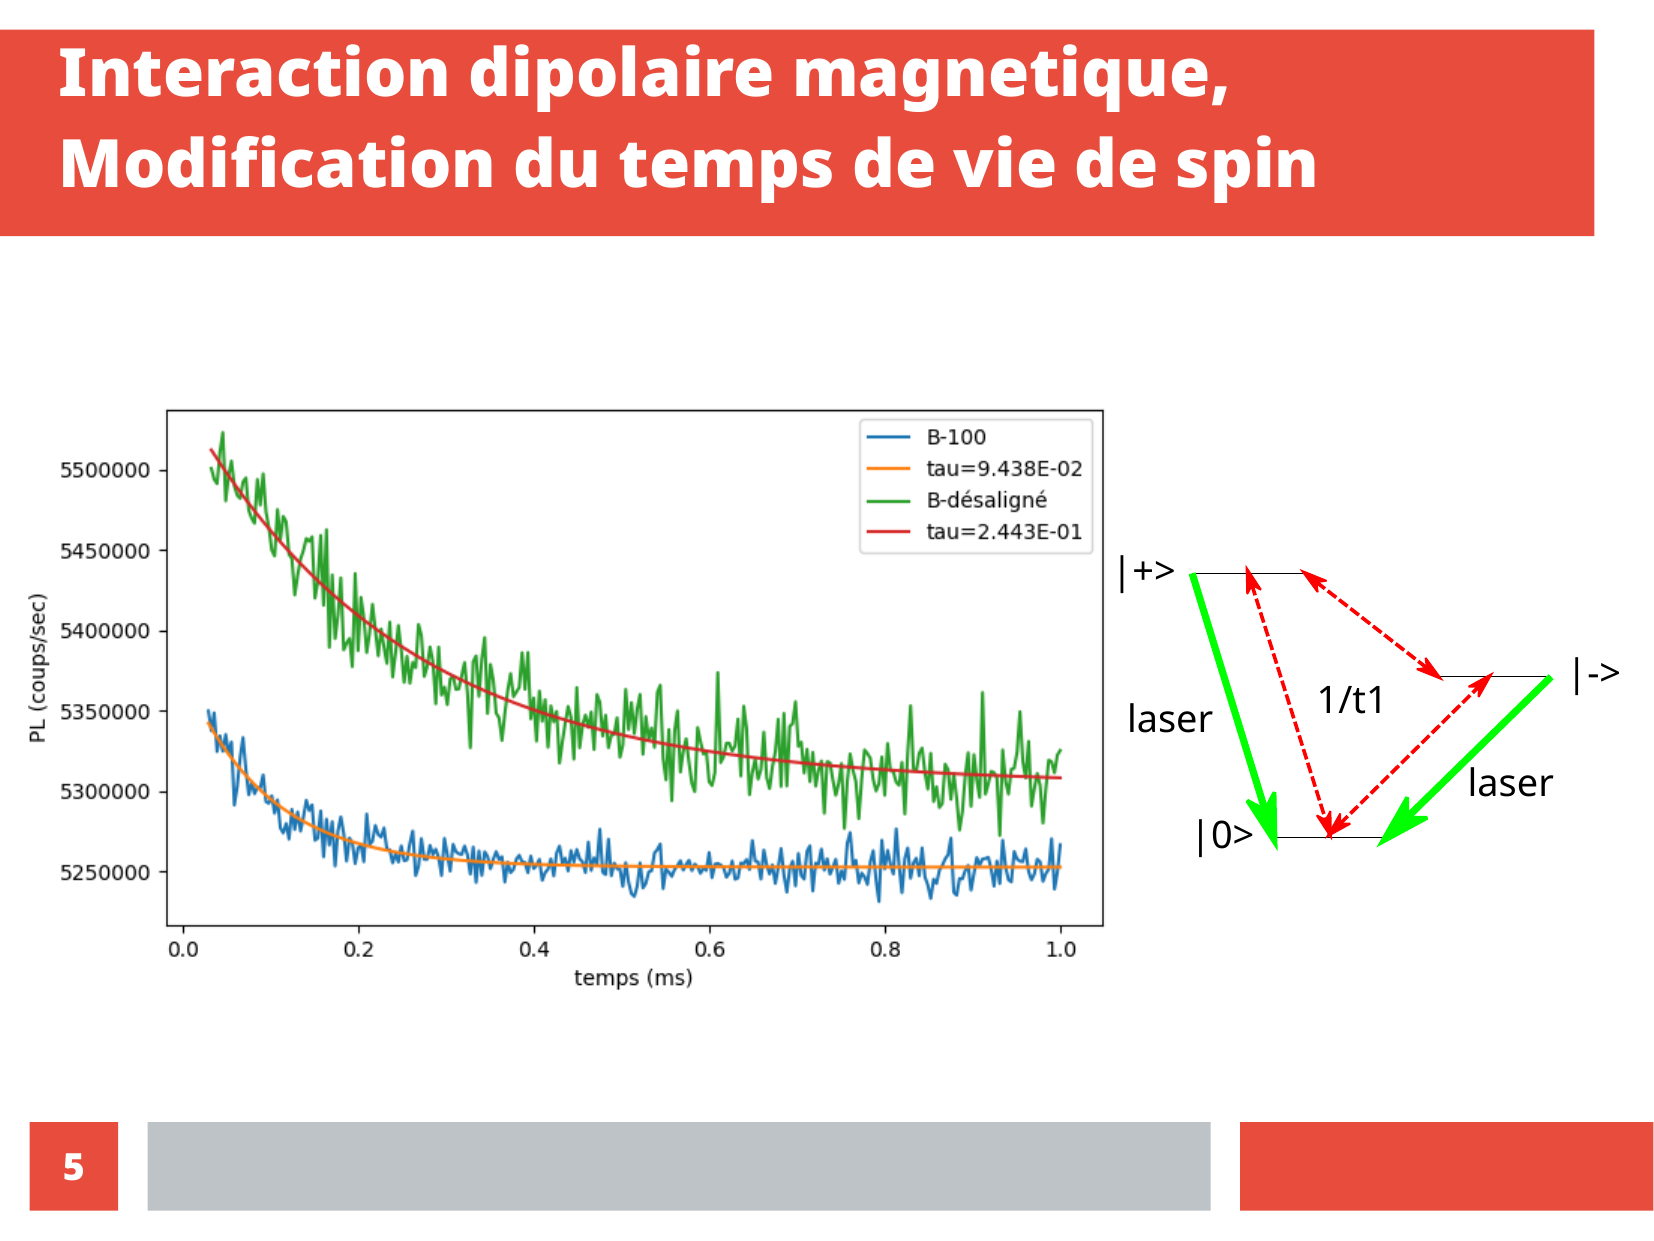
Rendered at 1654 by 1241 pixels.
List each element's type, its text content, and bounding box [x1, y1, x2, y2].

title Interaction dipolaire magnetique, Modification du temps de vie de spin [59, 59, 1595, 207]
picture [15, 225, 1654, 1241]
